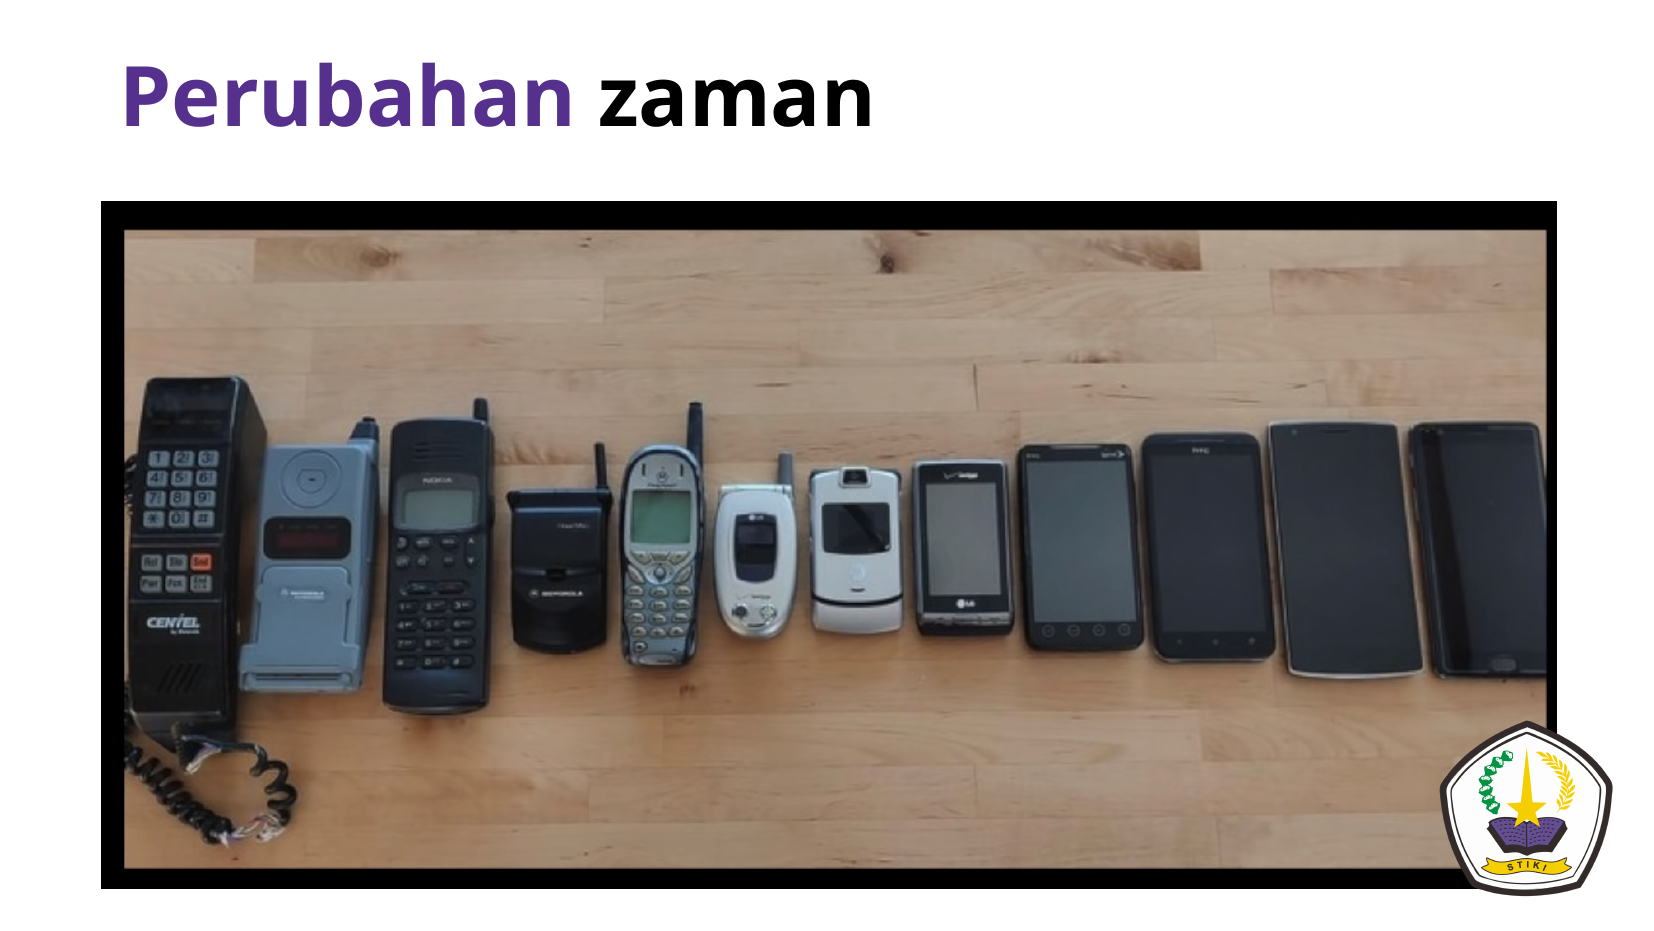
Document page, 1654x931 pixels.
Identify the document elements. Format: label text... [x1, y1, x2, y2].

text_box Perubahan zaman [105, 30, 1561, 156]
picture [101, 201, 1621, 901]
